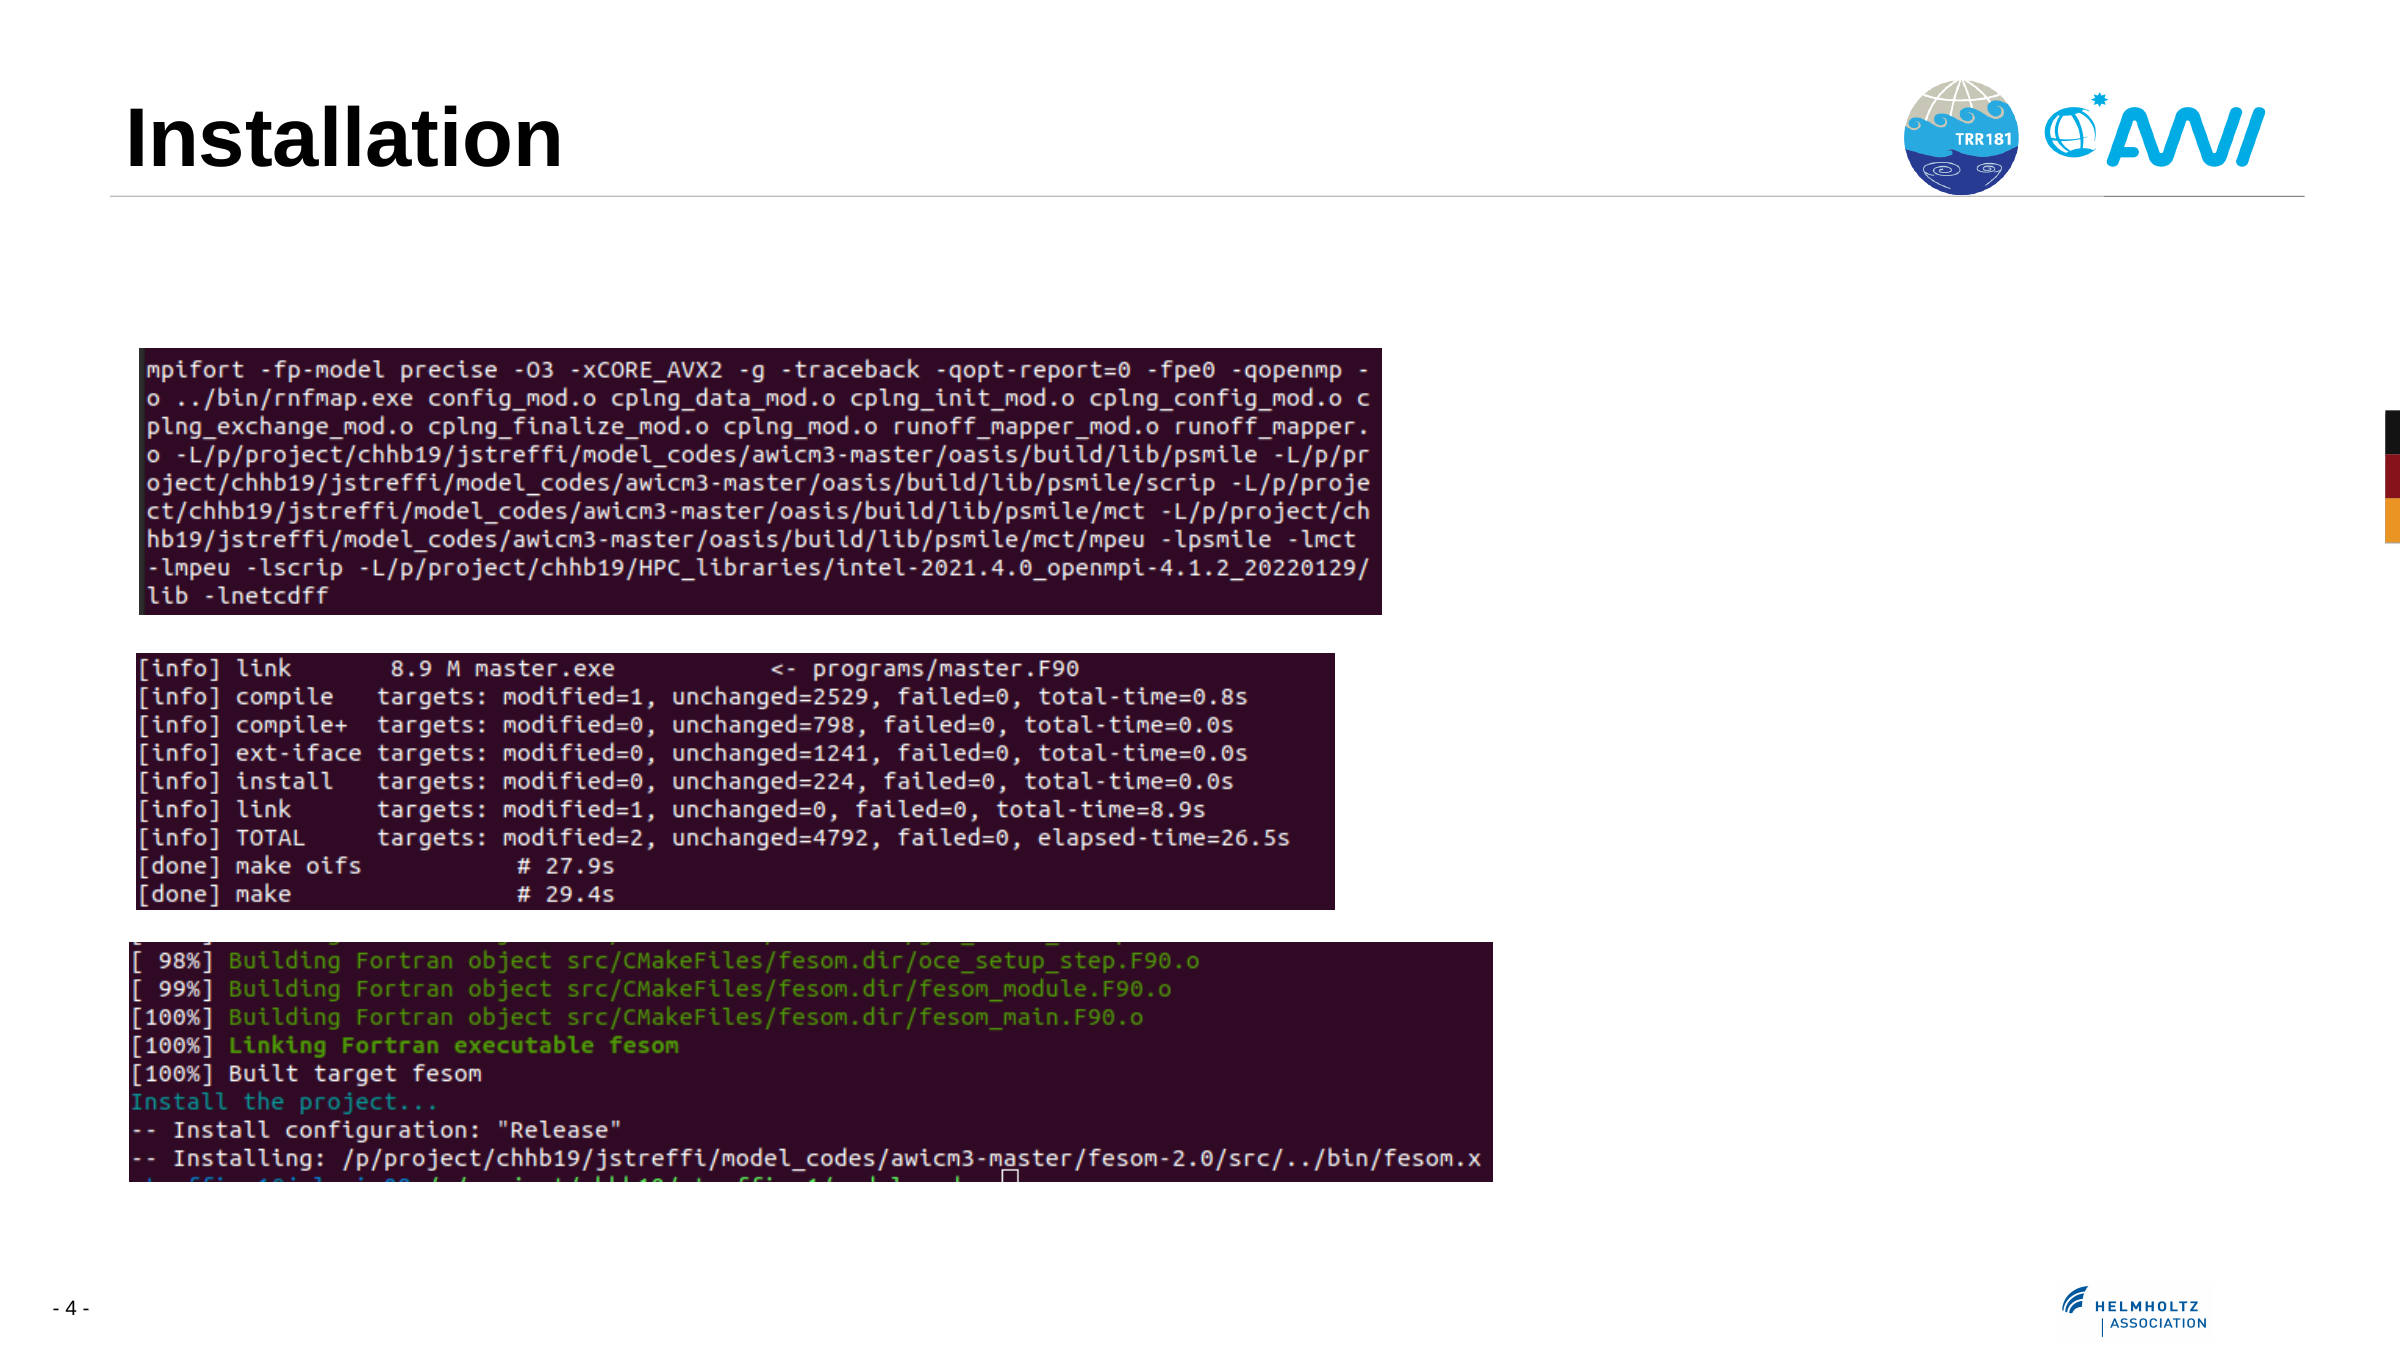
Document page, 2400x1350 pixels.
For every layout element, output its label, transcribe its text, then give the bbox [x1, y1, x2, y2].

text_box Installation [110, 75, 2297, 195]
picture [139, 348, 1382, 615]
picture [136, 653, 1335, 910]
picture [129, 942, 1493, 1182]
picture [2055, 1281, 2213, 1342]
